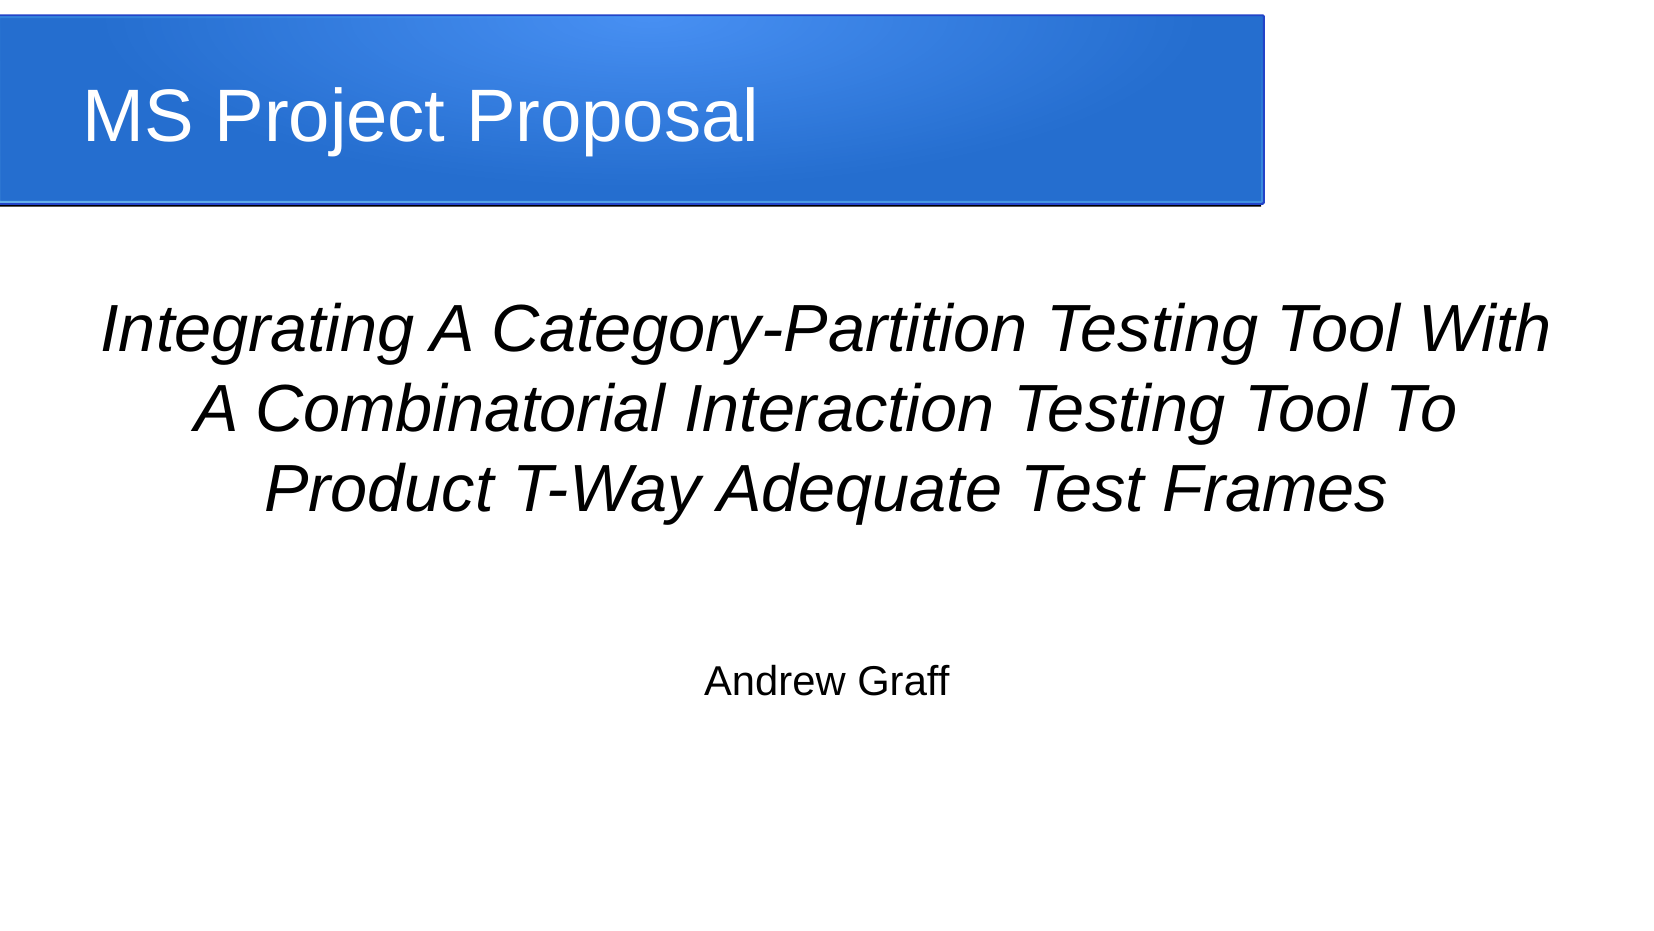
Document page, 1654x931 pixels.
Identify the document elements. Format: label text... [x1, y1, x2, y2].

subtitle Integrating A Category-Partition Testing Tool With A Combinatorial Interaction Testing Tool To Product T-Way Adequate Test Frames Andrew Graff [82, 224, 1571, 764]
title MS Project Proposal [82, 35, 1235, 189]
